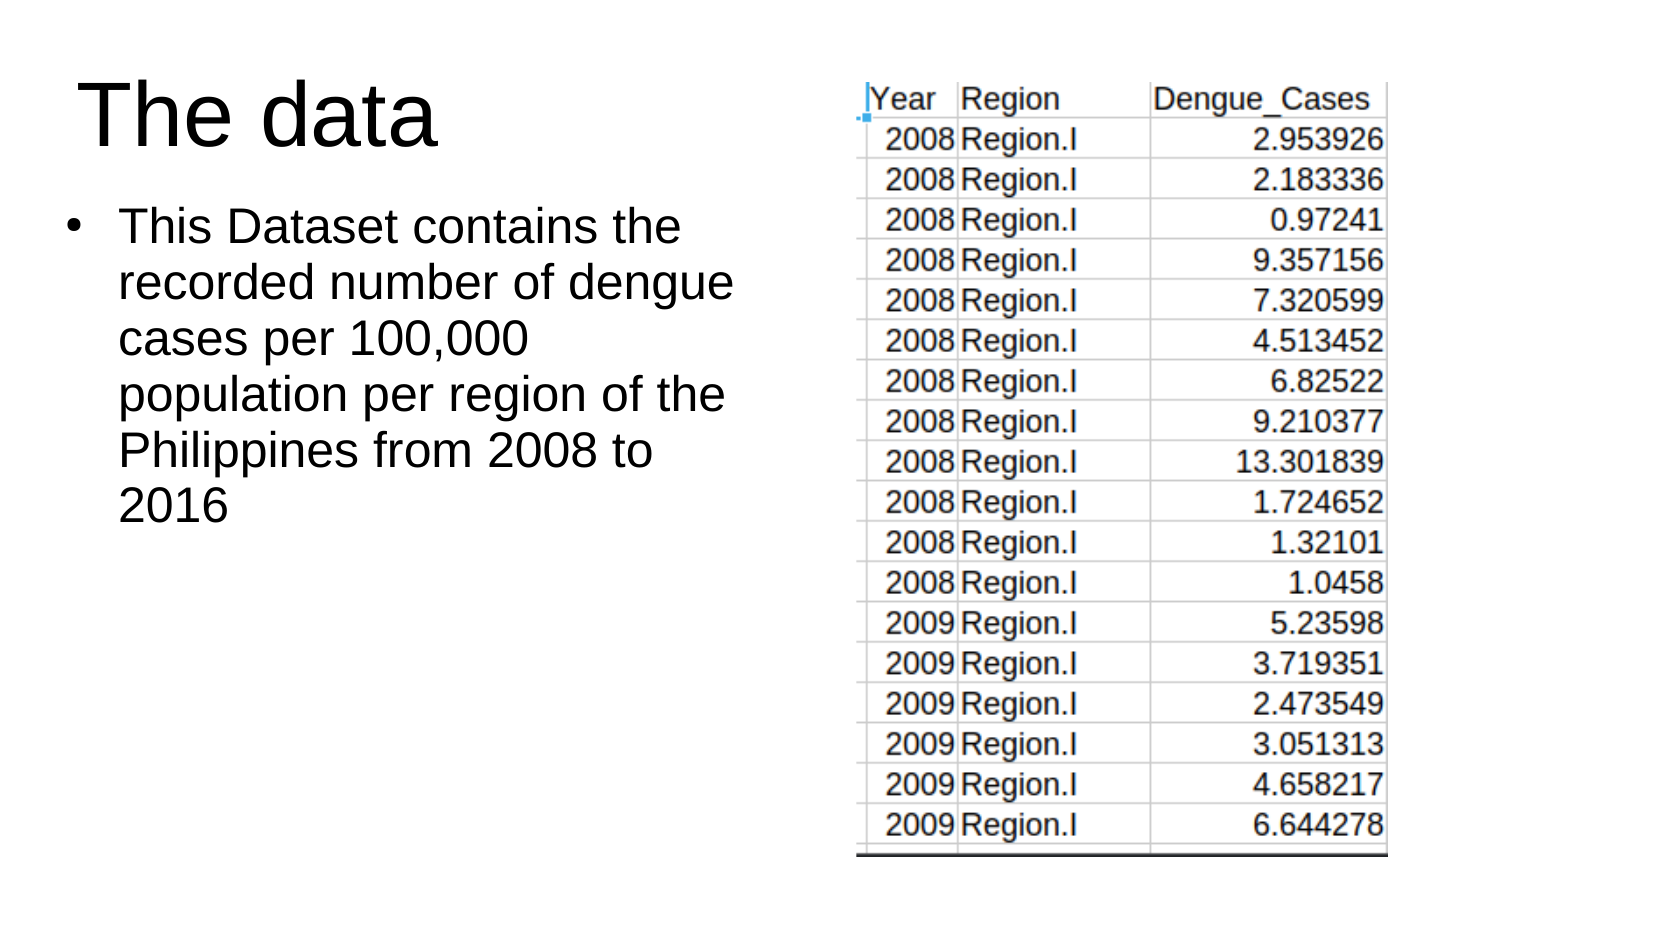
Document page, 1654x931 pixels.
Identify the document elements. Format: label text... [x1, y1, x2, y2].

title The data [76, 37, 1565, 193]
list This Dataset contains the recorded number of dengue cases per 100,000 population per region of the Philippines from 2008 to 2016 [47, 198, 739, 857]
picture [856, 82, 1388, 857]
